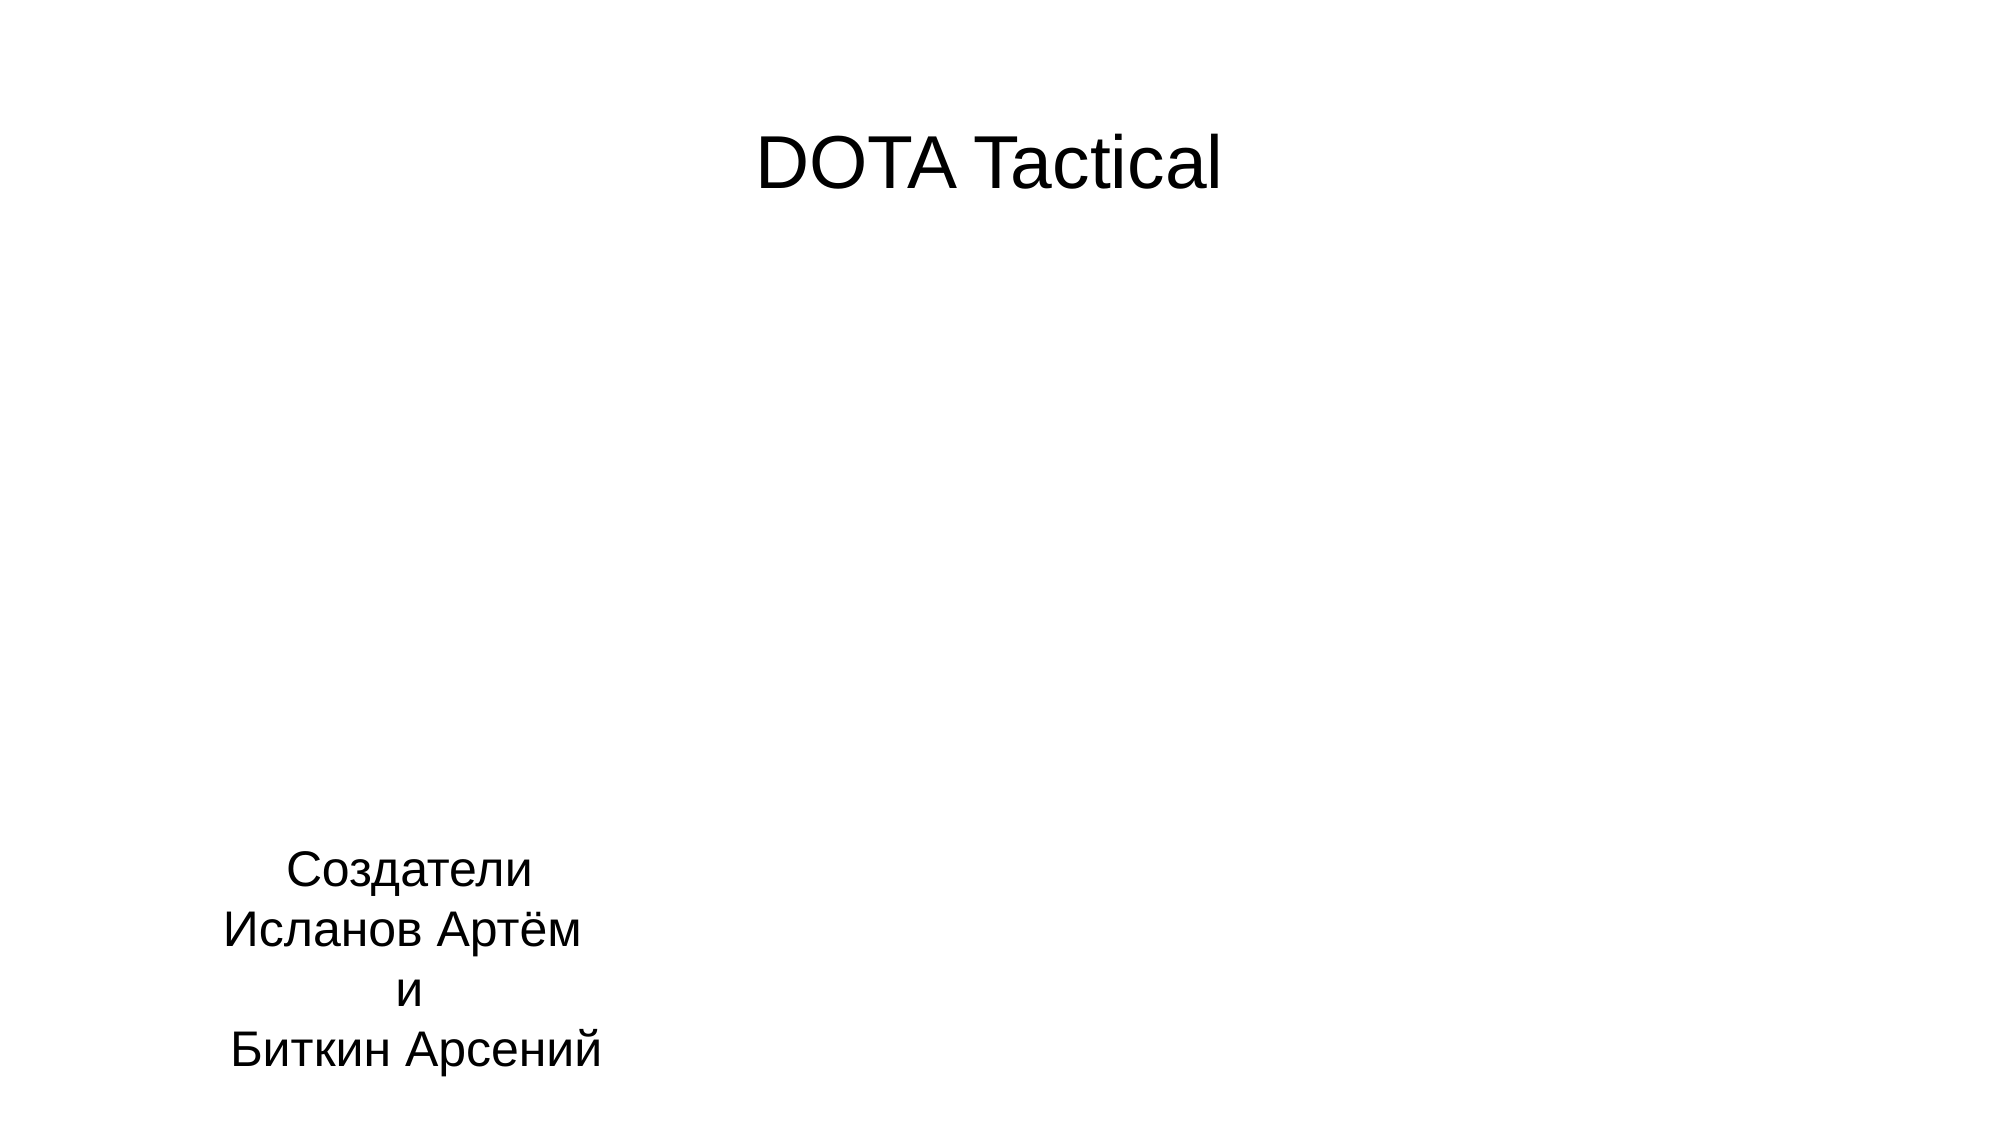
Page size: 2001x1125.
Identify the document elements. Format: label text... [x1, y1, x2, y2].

title DOTA Tactical [249, 68, 1750, 204]
subtitle Создатели Исланов Артём и Биткин Арсений [34, 835, 785, 1096]
